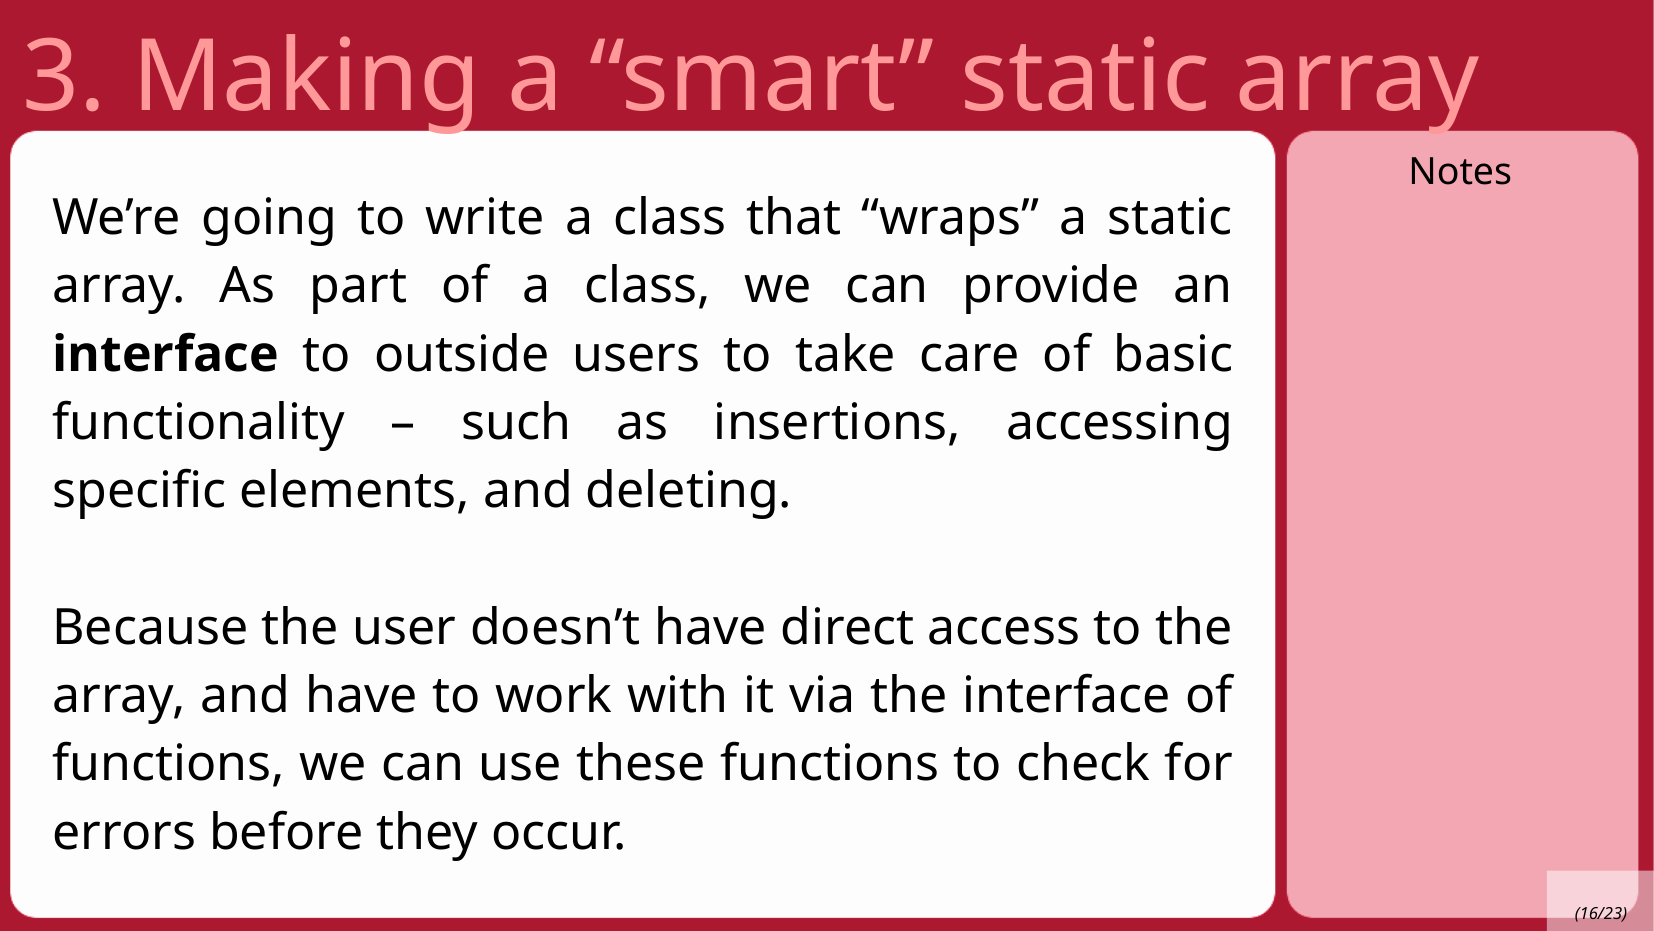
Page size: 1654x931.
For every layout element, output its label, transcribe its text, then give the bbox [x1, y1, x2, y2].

title 3. Making a “smart” static array [22, 7, 1511, 136]
text_box We’re going to write a class that “wraps” a static array. As part of a class, we can provide an interface to outside users to take care of basic functionality – such as insertions, accessing specific elements, and deleting. Because the user doesn’t have direct access to the array, and have to work with it via the interface of functions, we can use these functions to check for errors before they occur. [52, 181, 1234, 742]
text_box (<number>/23) [1546, 877, 1654, 931]
text_box Notes [1290, 141, 1631, 199]
picture [0, 0, 1654, 931]
